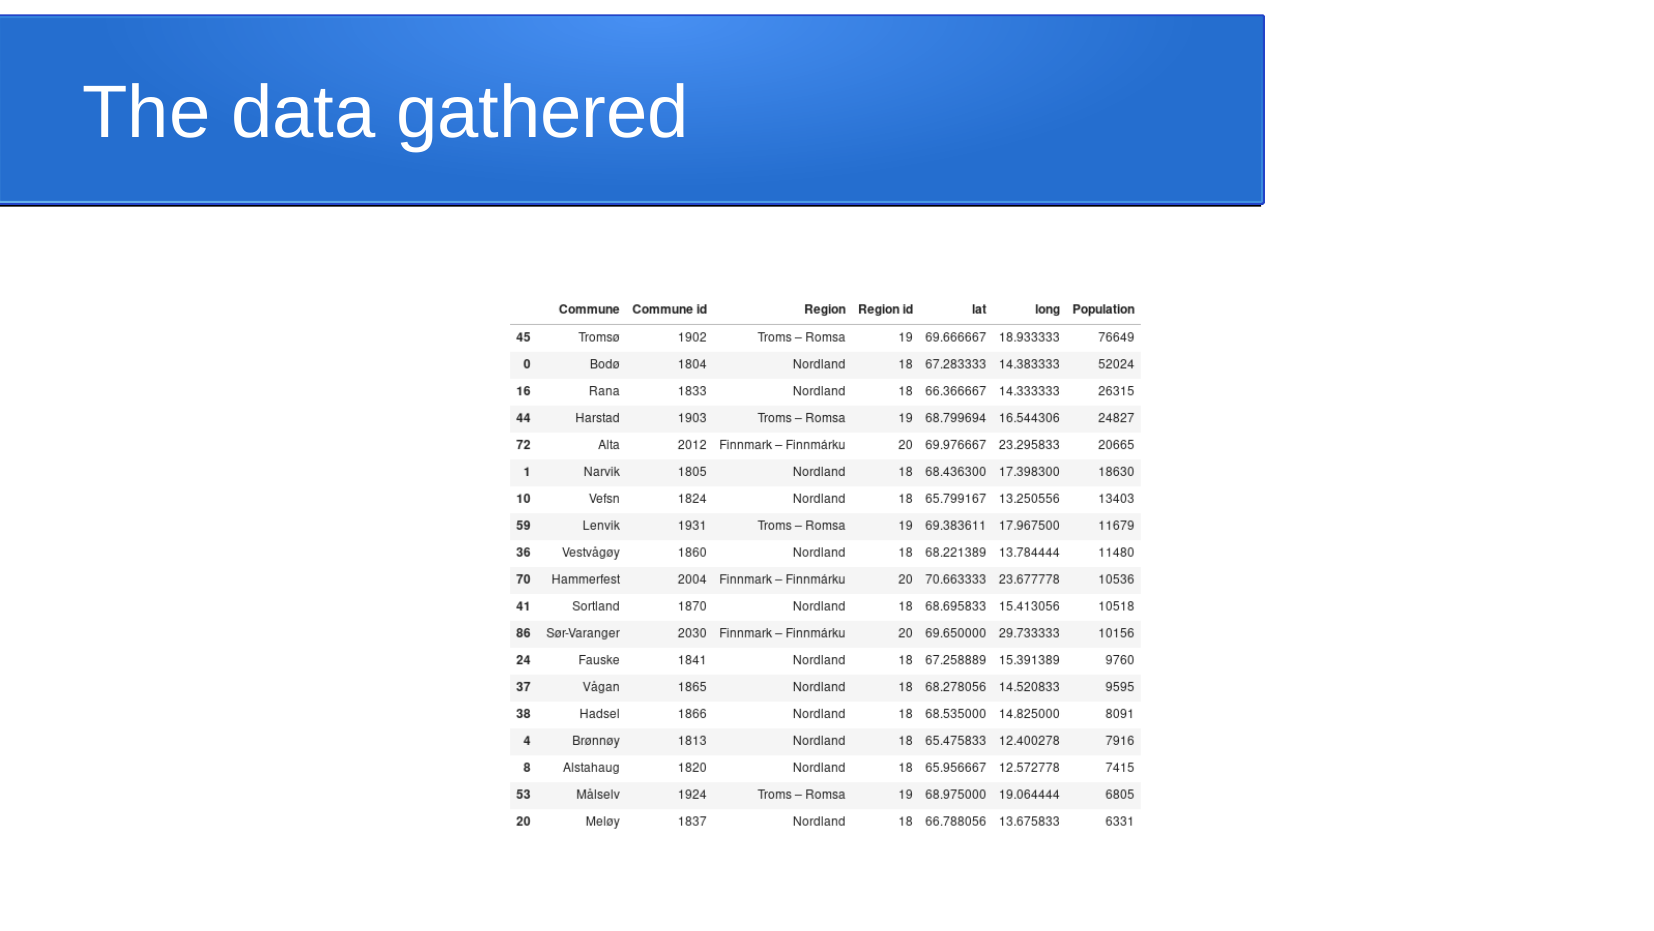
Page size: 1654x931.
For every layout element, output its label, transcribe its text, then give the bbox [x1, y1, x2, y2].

picture [507, 295, 1147, 835]
title The data gathered [82, 35, 1235, 189]
